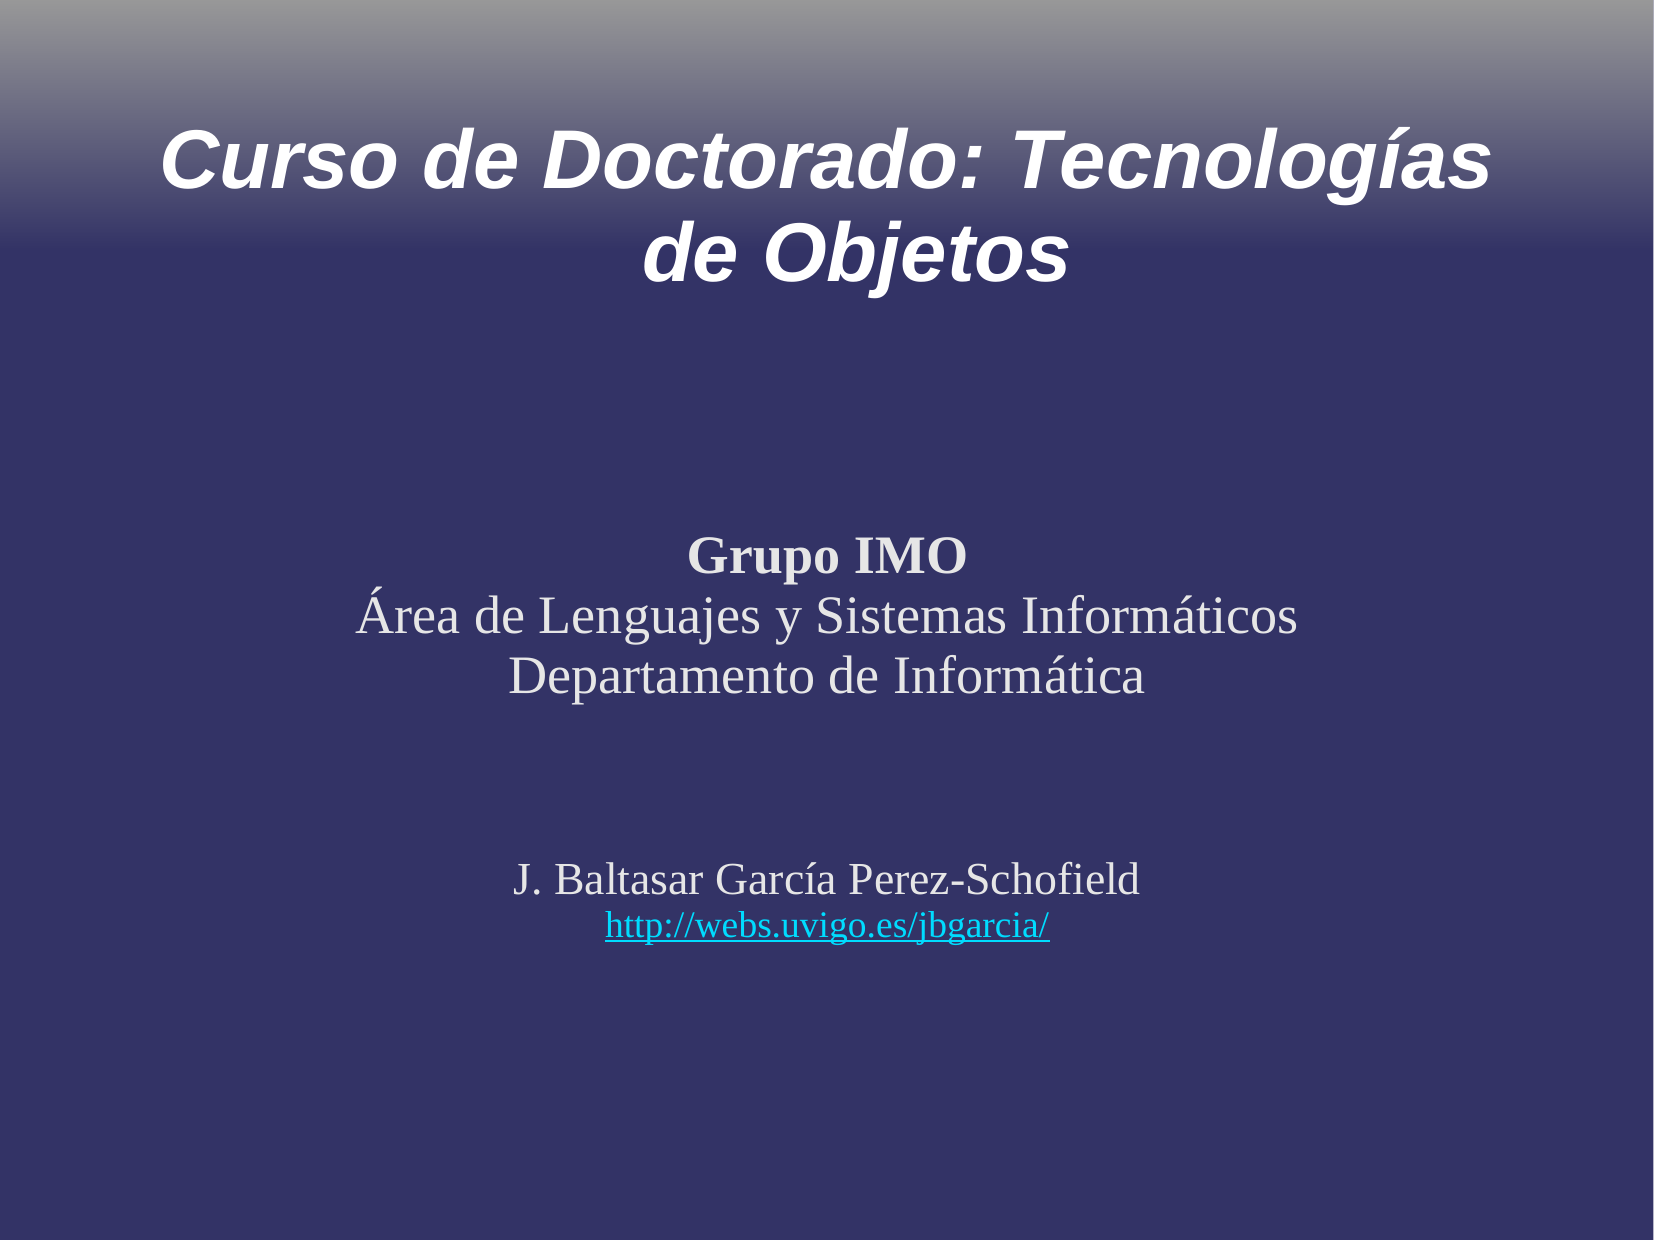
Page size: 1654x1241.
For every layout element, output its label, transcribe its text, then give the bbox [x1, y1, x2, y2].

title Curso de Doctorado: Tecnologías de Objetos [121, 102, 1534, 311]
subtitle Grupo IMO Área de Lenguajes y Sistemas Informáticos Departamento de Informática J. Baltasar García Perez-Schofield http://webs.uvigo.es/jbgarcia/ [121, 344, 1534, 1127]
